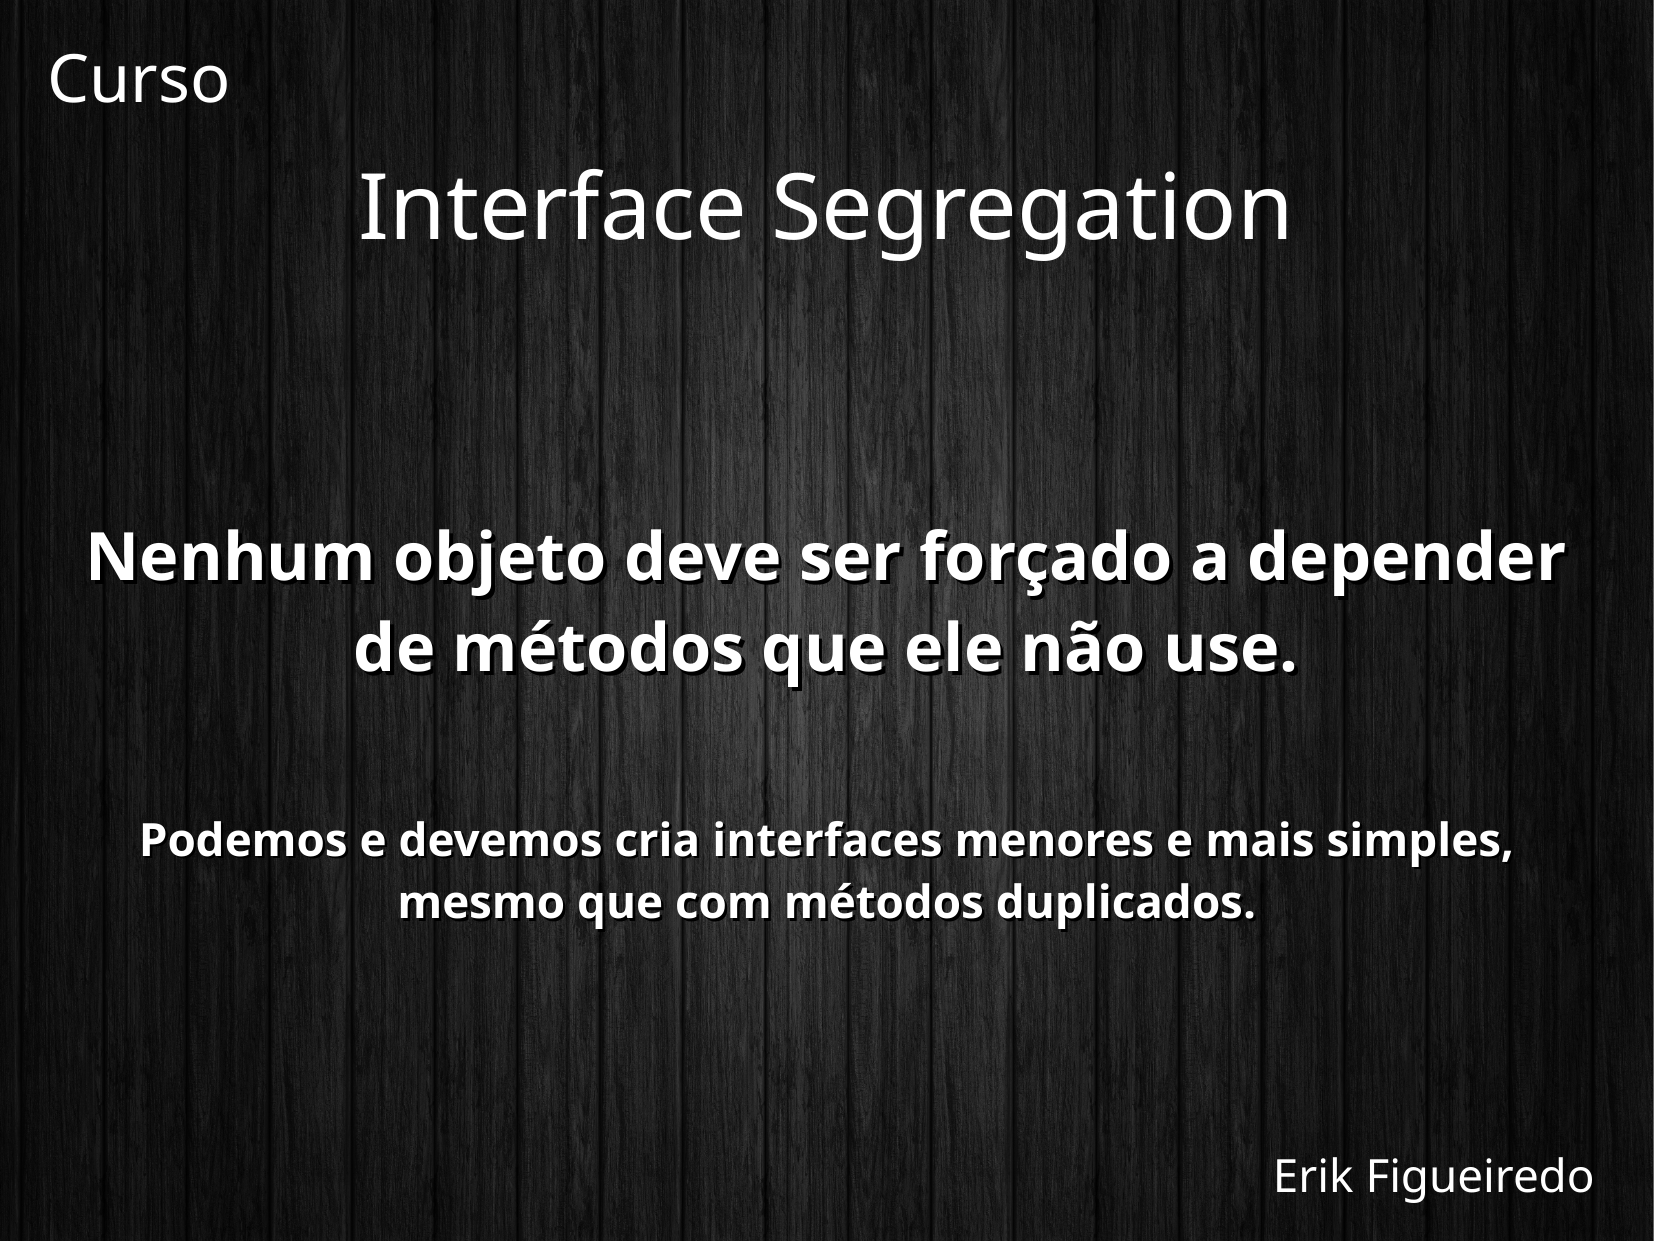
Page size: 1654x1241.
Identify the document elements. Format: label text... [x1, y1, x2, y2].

picture [0, 0, 1654, 1241]
text_box Curso [47, 35, 1087, 119]
title Interface Segregation [82, 129, 1571, 278]
list Nenhum objeto deve ser forçado a depender de métodos que ele não use. Podemos e devemos cria interfaces menores e mais simples, mesmo que com métodos duplicados. [82, 311, 1571, 1131]
text_box Erik Figueiredo [768, 1133, 1595, 1217]
